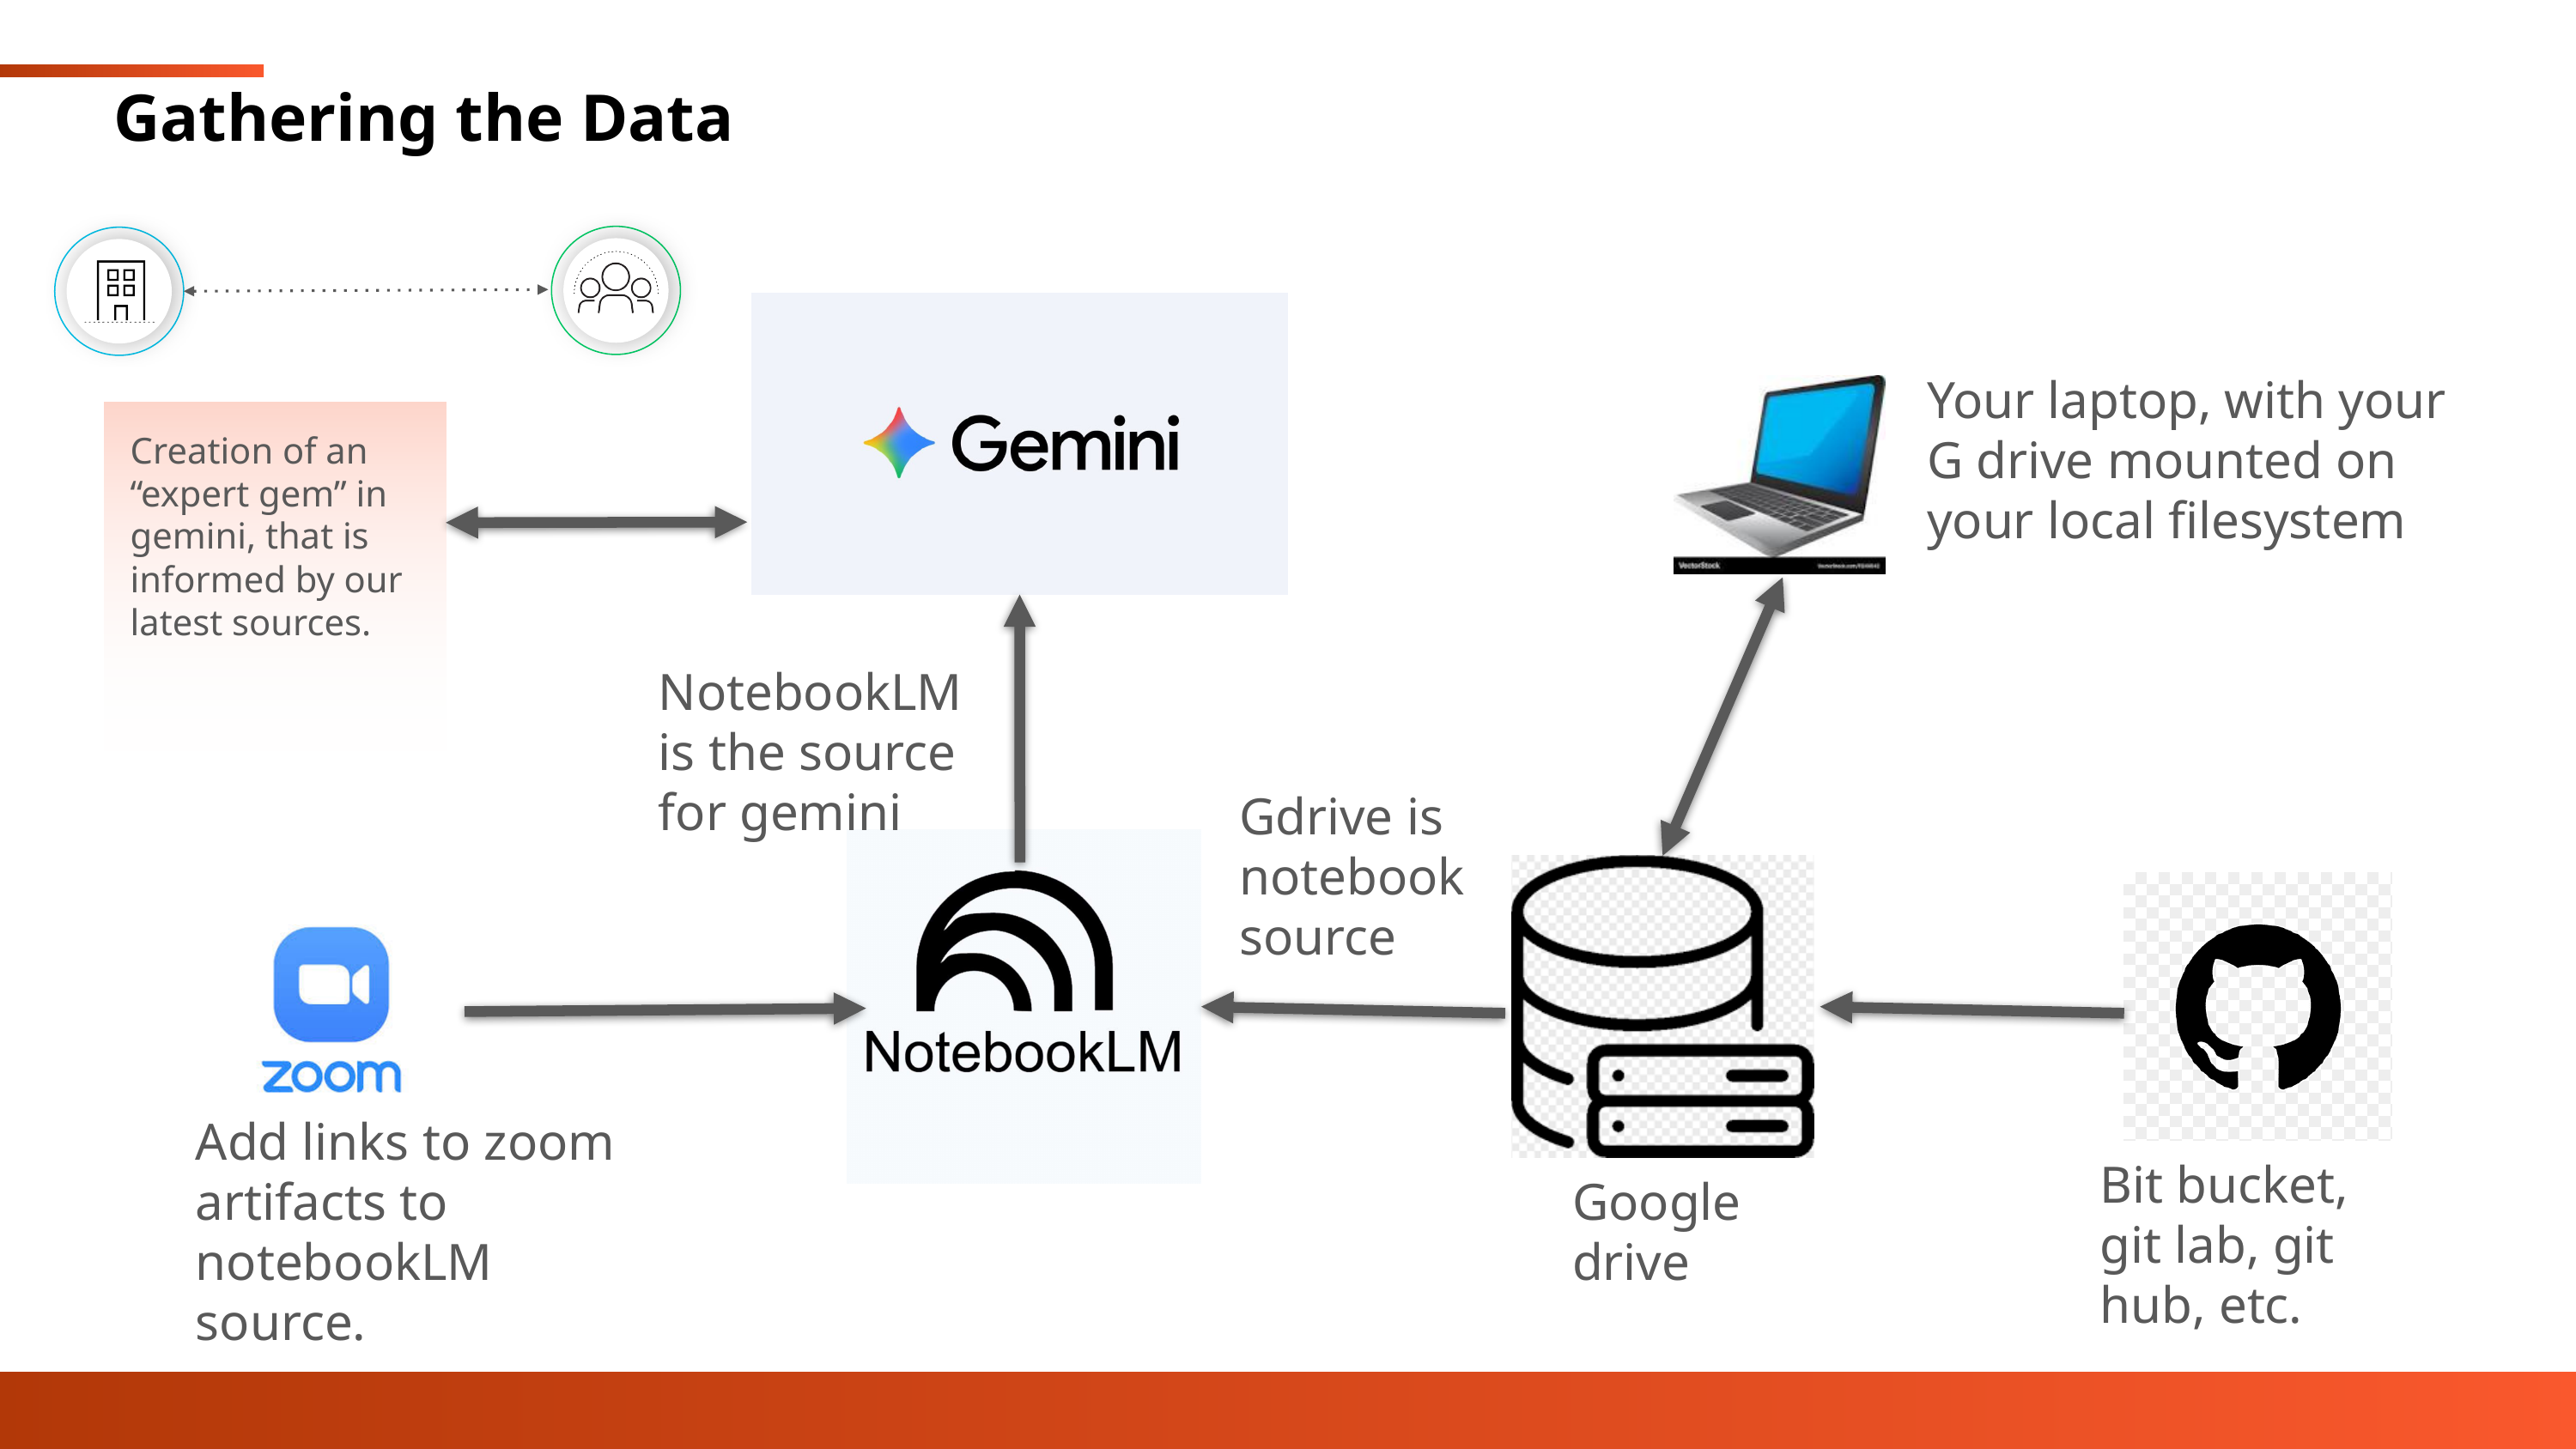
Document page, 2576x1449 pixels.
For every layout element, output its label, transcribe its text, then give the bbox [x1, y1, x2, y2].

text_box [54, 227, 184, 355]
text_box NotebookLM is the source for gemini [645, 647, 1000, 854]
text_box Creation of an “expert gem” in gemini, that is informed by our latest sources. [104, 402, 447, 754]
picture [751, 293, 1288, 595]
text_box Add links to zoom artifacts to notebookLM source. [182, 1096, 646, 1363]
picture [84, 260, 155, 323]
text_box Bit bucket, git lab, git hub, etc. [2087, 1140, 2429, 1347]
picture [216, 900, 447, 1096]
picture [1674, 375, 1886, 574]
text_box Your laptop, with your G drive mounted on your local filesystem [1914, 355, 2488, 561]
picture [1511, 855, 1814, 1158]
text_box Google drive [2516, 1372, 2524, 1448]
text_box Gdrive is notebook source [1226, 772, 1581, 979]
picture [574, 251, 659, 313]
picture [847, 829, 1201, 1184]
text_box Google drive [1559, 1157, 1766, 1304]
picture [2123, 872, 2392, 1140]
title Gathering the Data [88, 51, 2488, 213]
text_box [551, 226, 681, 355]
